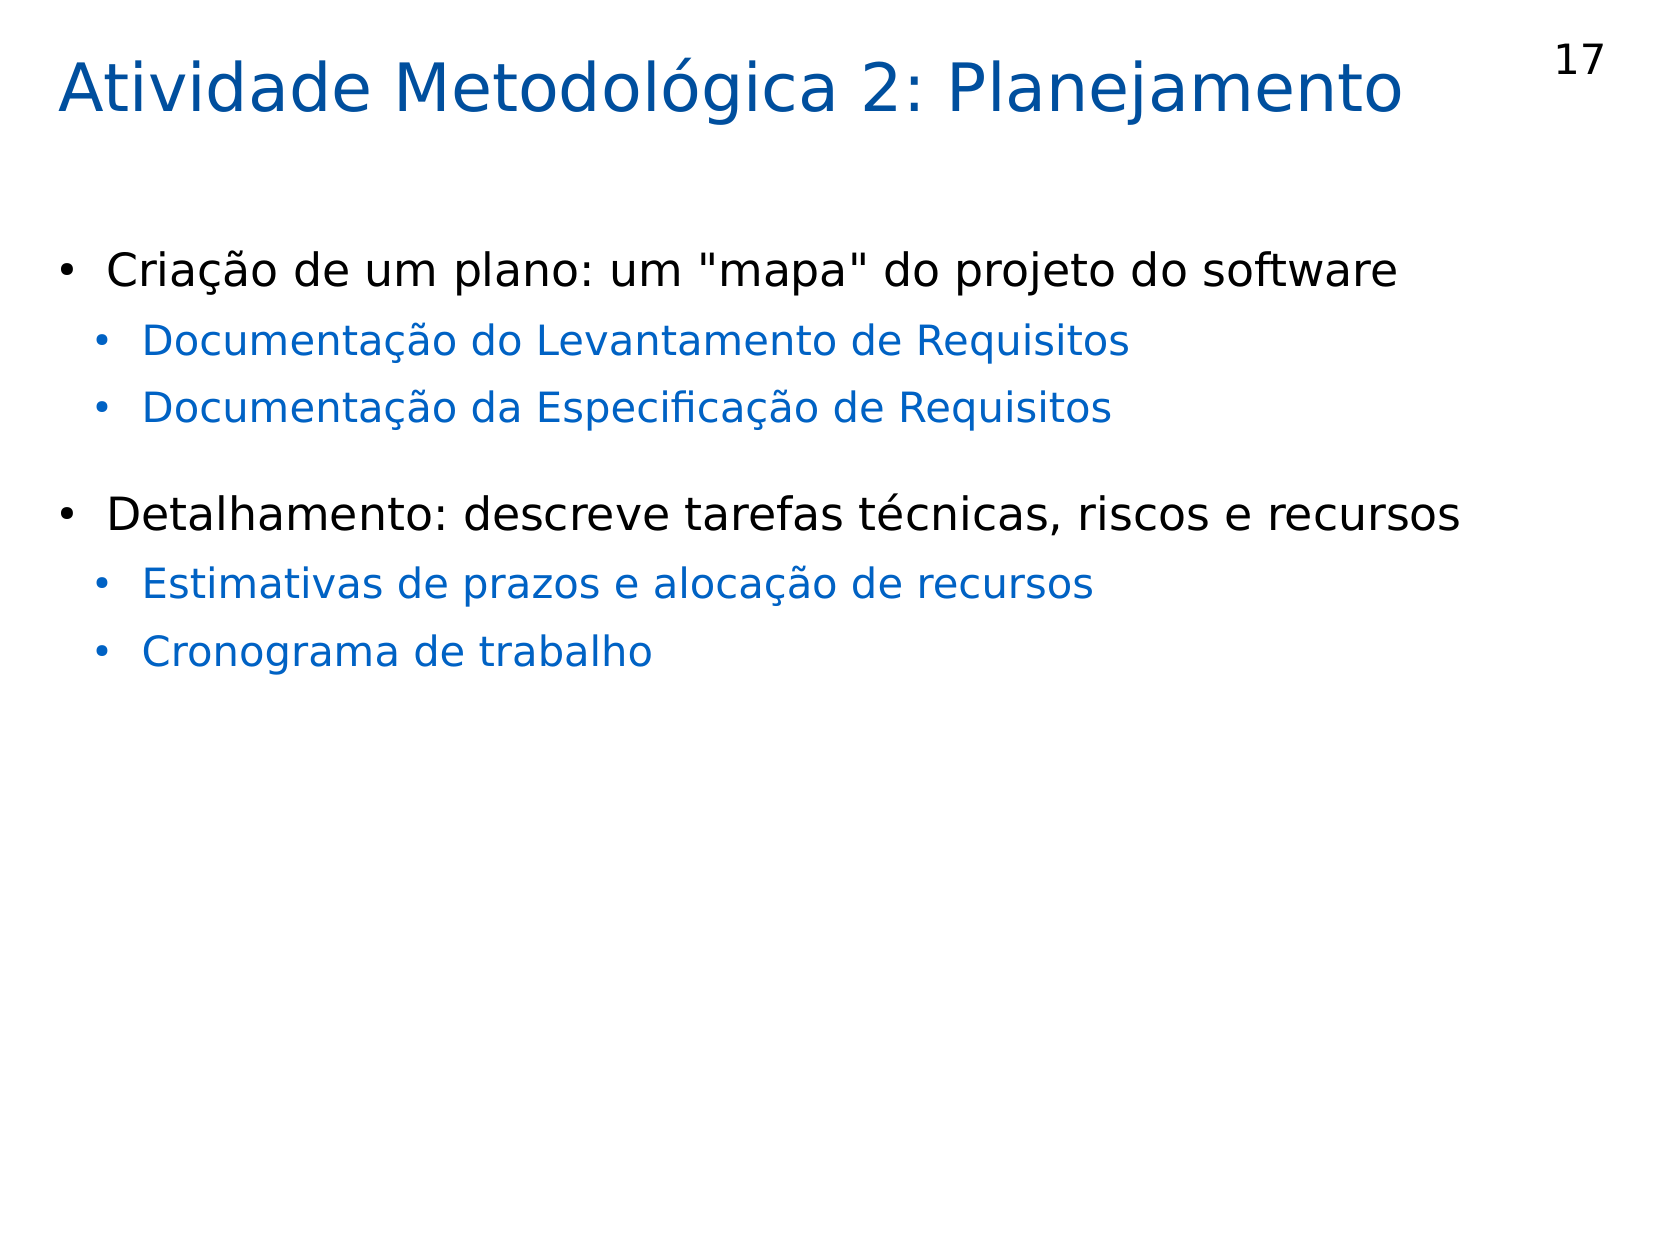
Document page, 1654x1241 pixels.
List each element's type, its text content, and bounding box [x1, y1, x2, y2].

list Criação de um plano: um "mapa" do projeto do software Documentação do Levantamento de Requisitos Documentação da Especificação de Requisitos Detalhamento: descreve tarefas técnicas, riscos e recursos Estimativas de prazos e alocação de recursos Cronograma de trabalho [59, 236, 1595, 1211]
title Atividade Metodológica 2: Planejamento [59, 29, 1506, 148]
